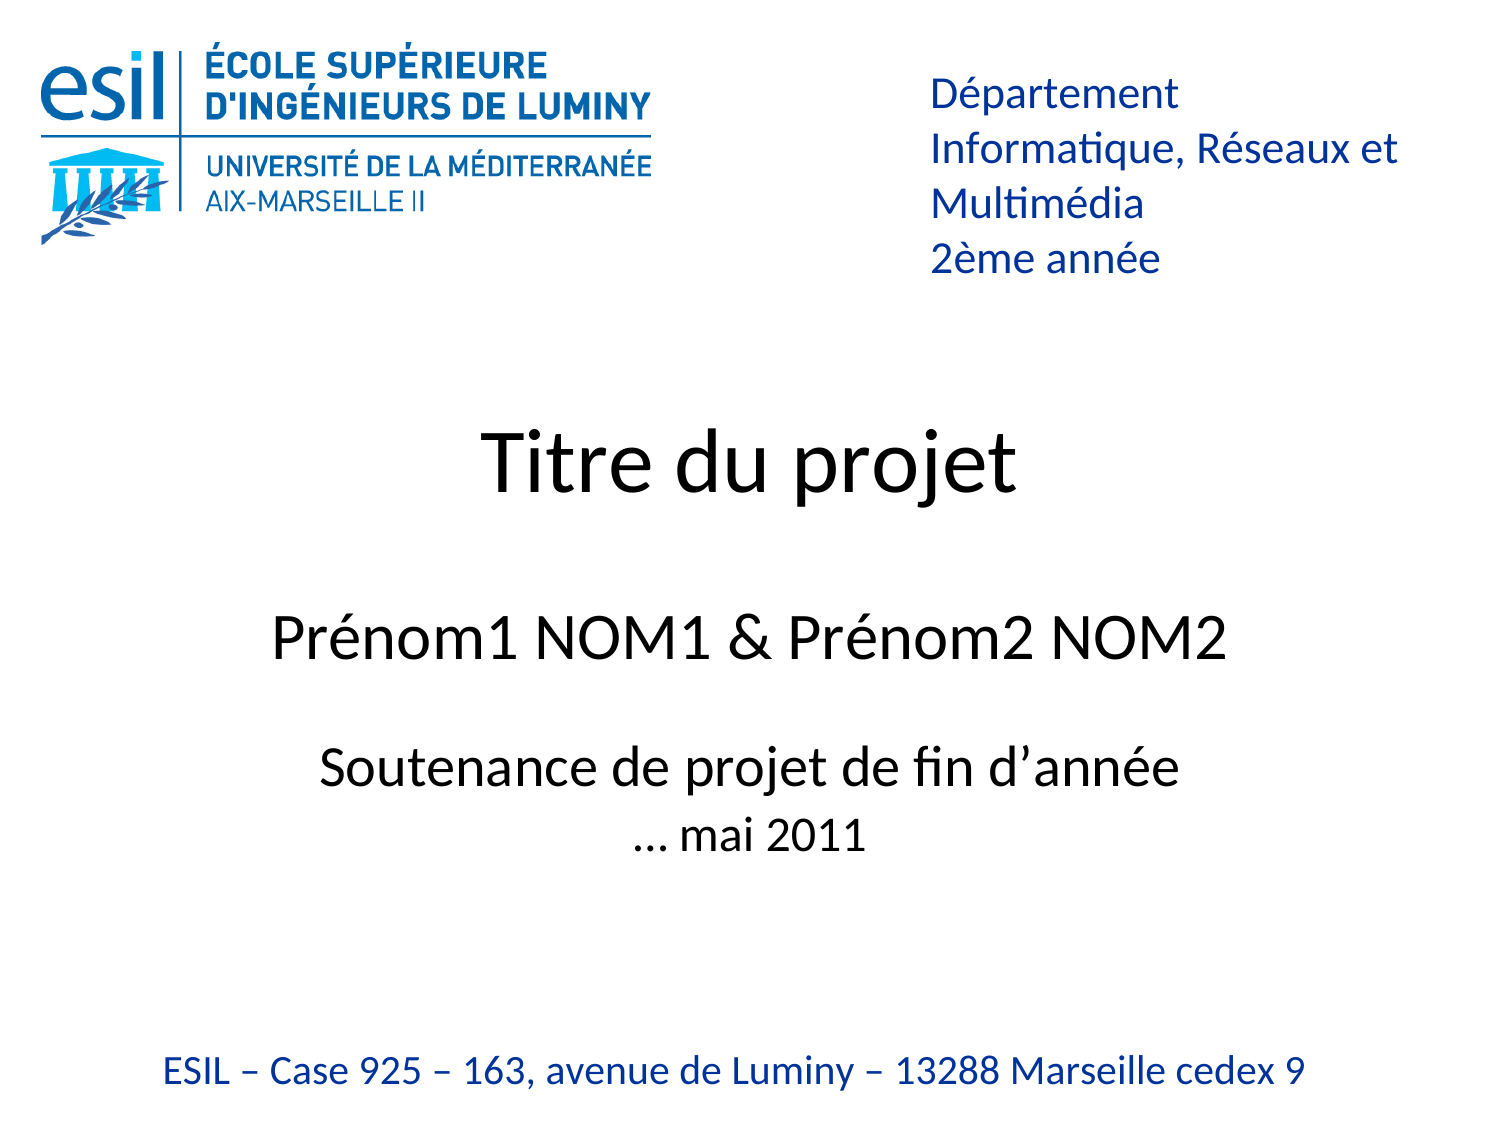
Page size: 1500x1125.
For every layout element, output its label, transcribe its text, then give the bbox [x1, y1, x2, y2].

text_box ESIL – Case 925 – 163, avenue de Luminy – 13288 Marseille cedex 9 [147, 1034, 1388, 1101]
text_box Département Informatique, Réseaux et Multimédia 2ème année [915, 54, 1447, 291]
title Titre du projet [112, 349, 1388, 591]
text_box Prénom1 NOM1 & Prénom2 NOM2 Soutenance de projet de fin d’année … mai 2011 [225, 602, 1276, 953]
picture [41, 42, 651, 245]
